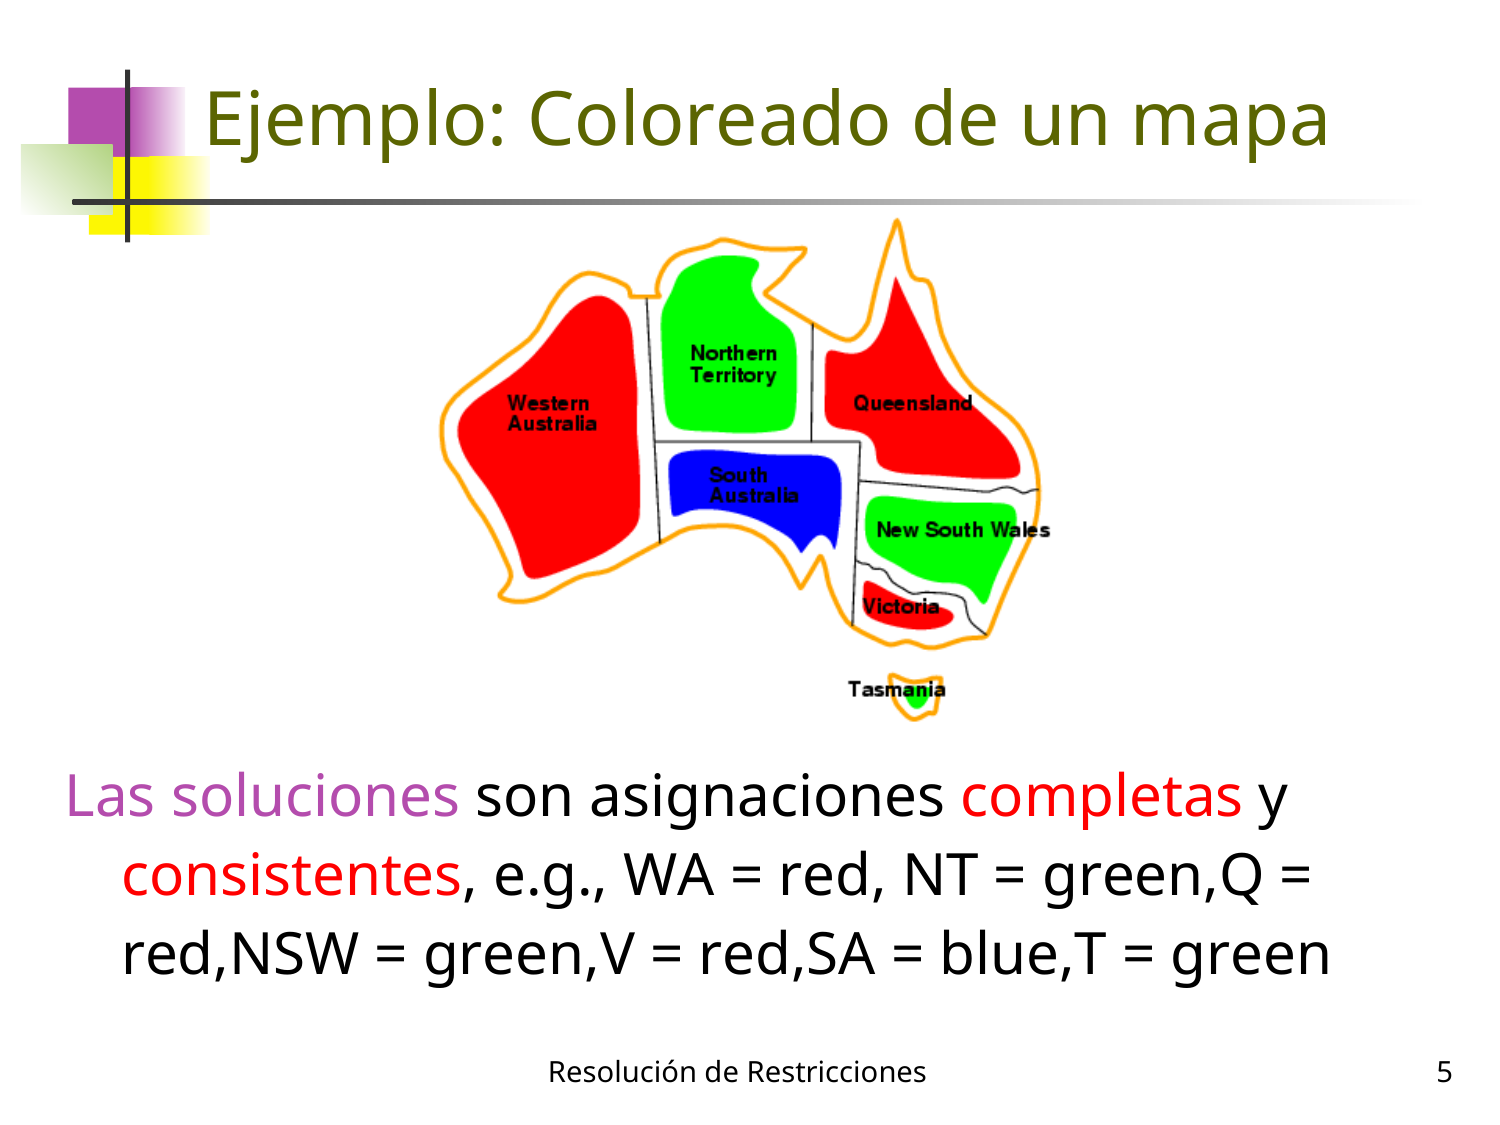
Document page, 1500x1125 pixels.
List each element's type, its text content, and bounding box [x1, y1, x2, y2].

title Ejemplo: Coloreado de un mapa [188, 35, 1468, 175]
list Las soluciones son asignaciones completas y consistentes, e.g., WA = red, NT = green,Q = red,NSW = green,V = red,SA = blue,T = green [50, 746, 1469, 1033]
picture [437, 212, 1058, 726]
